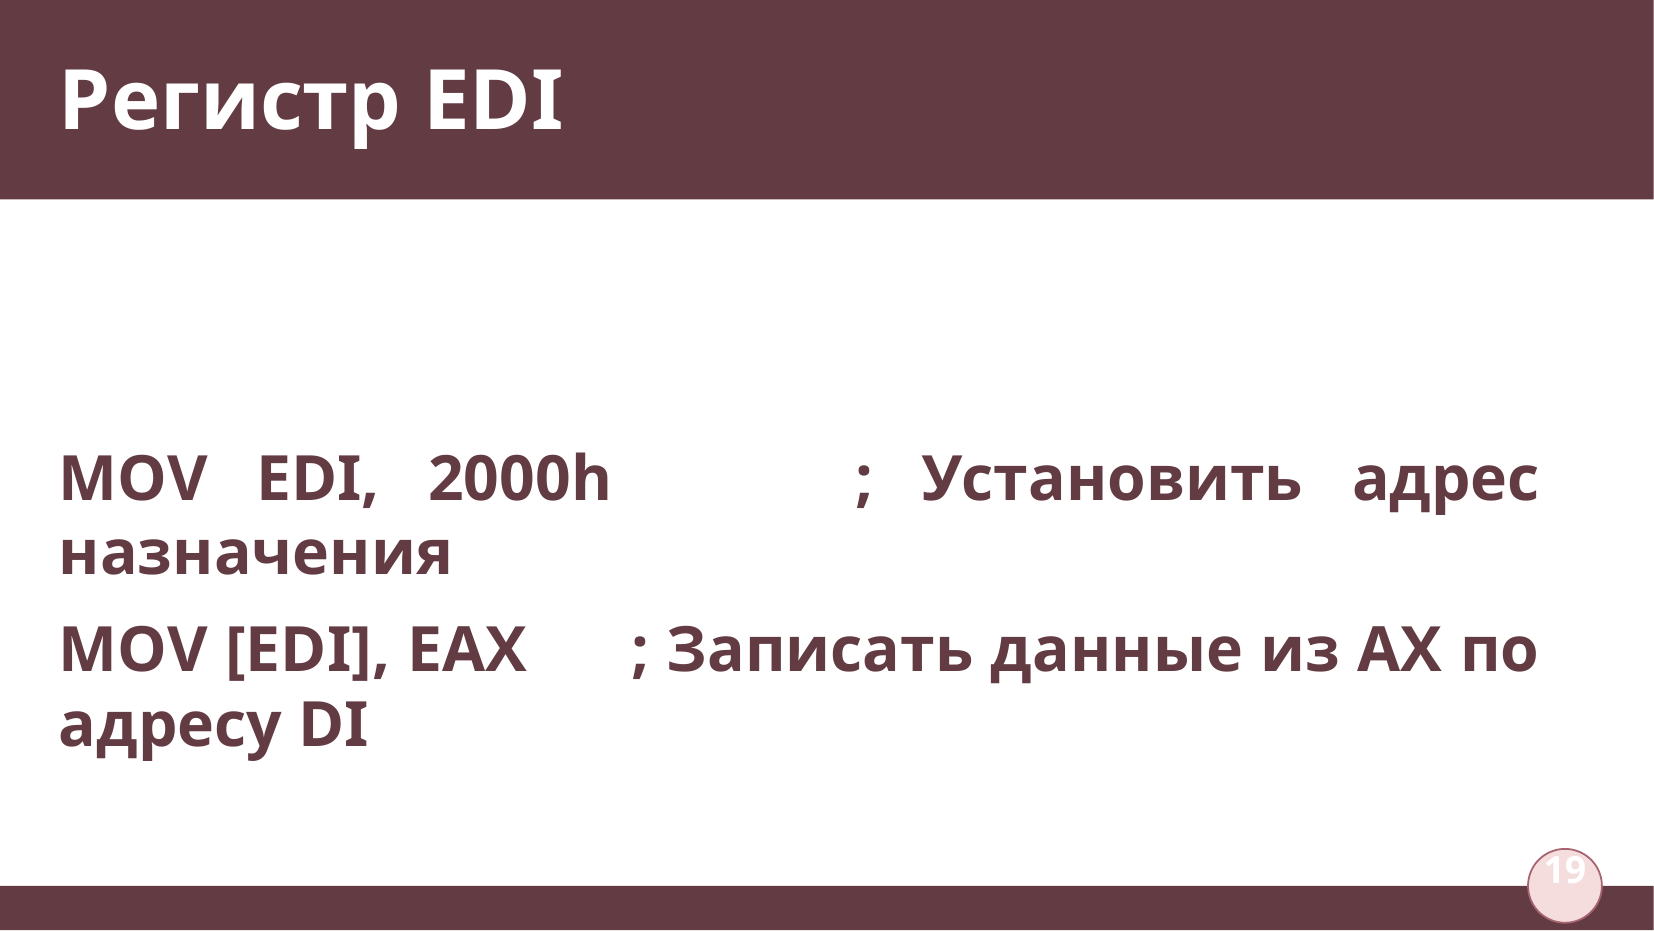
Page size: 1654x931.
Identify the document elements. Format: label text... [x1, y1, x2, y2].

title Регистр EDI [59, 37, 1595, 155]
list MOV EDI, 2000h ; Установить адрес назначения MOV [EDI], EAX ; Записать данные из AX по адресу DI [59, 243, 1595, 864]
